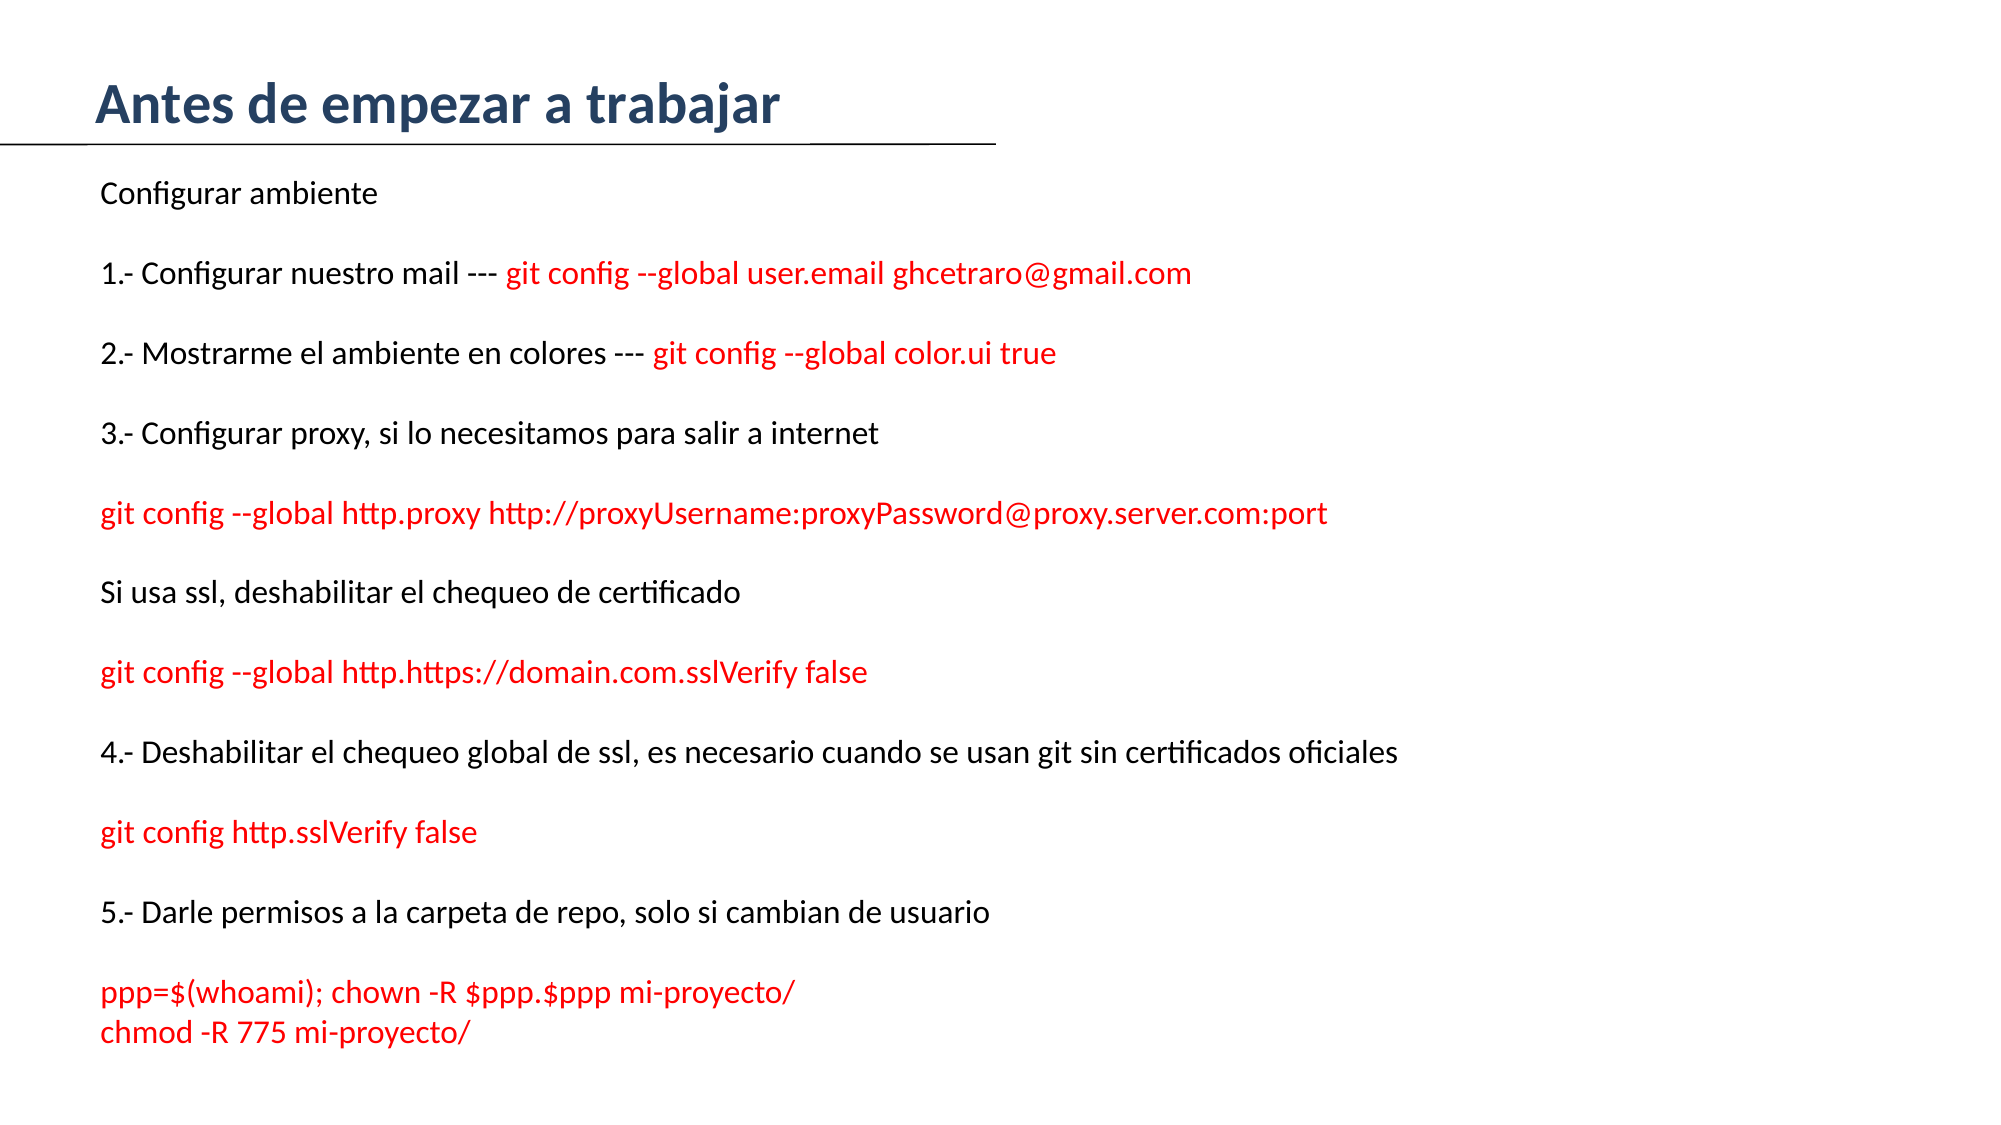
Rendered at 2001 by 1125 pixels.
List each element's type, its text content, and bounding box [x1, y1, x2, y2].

text_box Antes de empezar a trabajar [80, 57, 1086, 144]
text_box Configurar ambiente 1.- Configurar nuestro mail --- git config --global user.email ghcetraro@gmail.com 2.- Mostrarme el ambiente en colores --- git config --global color.ui true 3.- Configurar proxy, si lo necesitamos para salir a internet git config --global http.proxy http://proxyUsername:proxyPassword@proxy.server.com:port Si usa ssl, deshabilitar el chequeo de certificado git config --global http.https://domain.com.sslVerify false 4.- Deshabilitar el chequeo global de ssl, es necesario cuando se usan git sin certificados oficiales git config http.sslVerify false 5.- Darle permisos a la carpeta de repo, solo si cambian de usuario ppp=$(whoami); chown -R $ppp.$ppp mi-proyecto/ chmod -R 775 mi-proyecto/ [85, 164, 1847, 1057]
